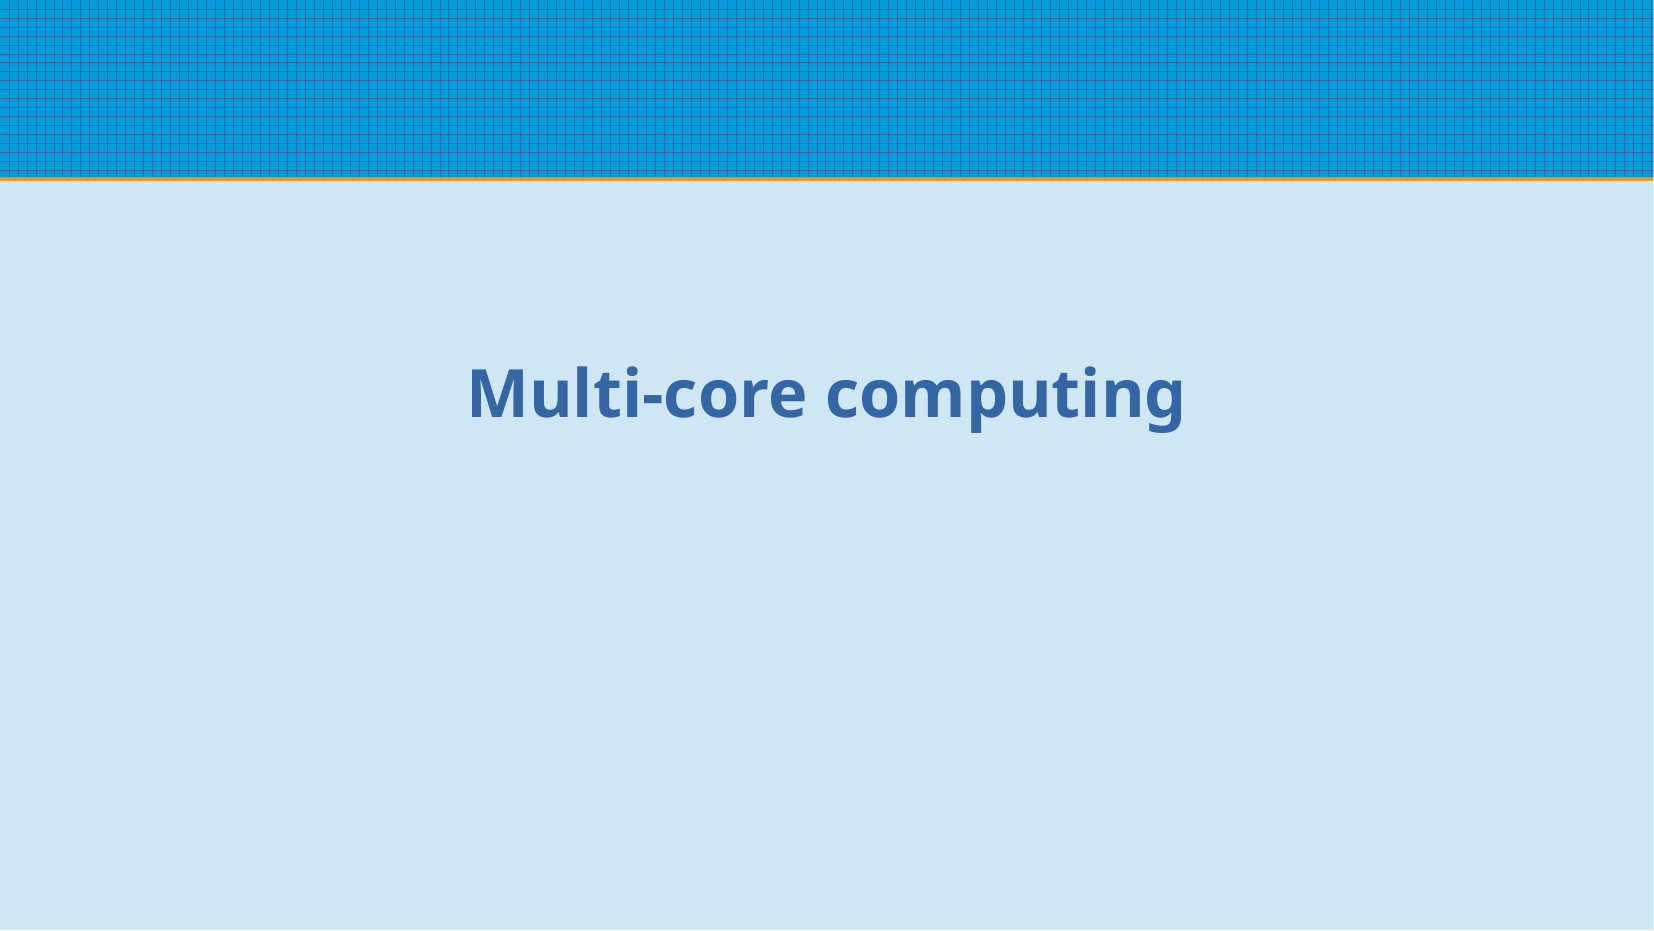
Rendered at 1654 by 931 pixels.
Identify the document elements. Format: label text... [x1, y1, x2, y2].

subtitle Multi-core computing [88, 14, 1565, 768]
